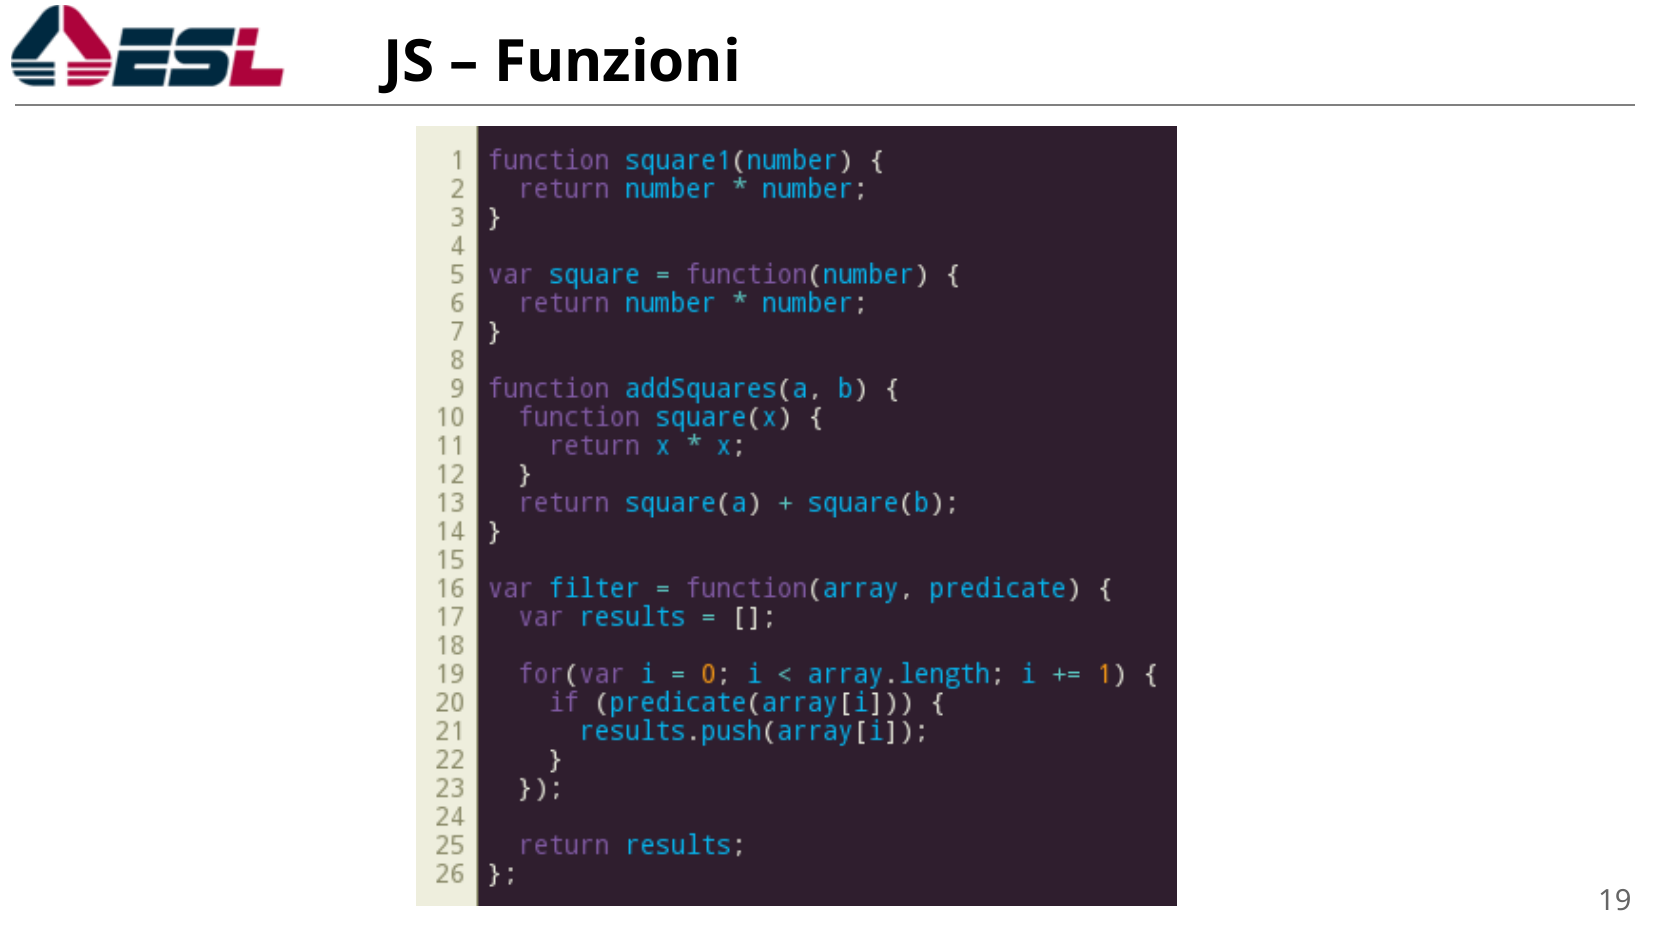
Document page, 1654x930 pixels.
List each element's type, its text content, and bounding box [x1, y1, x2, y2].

picture [416, 126, 1177, 906]
title JS – Funzioni [335, 0, 1653, 103]
picture [11, 5, 288, 90]
